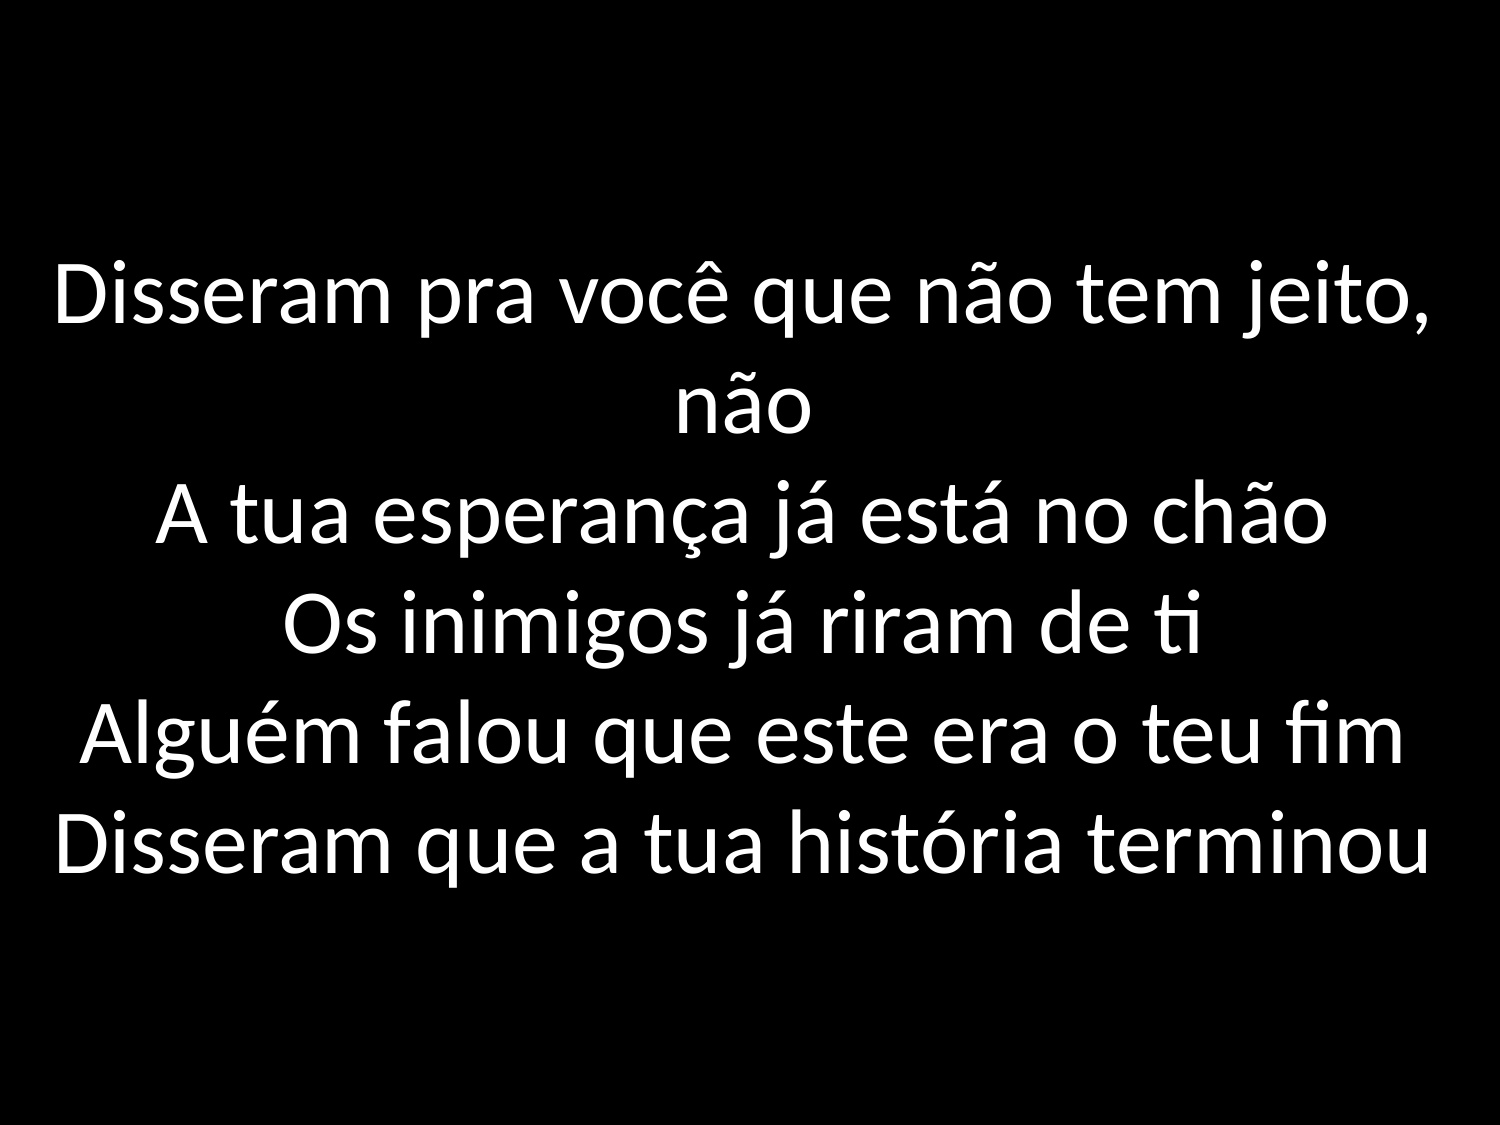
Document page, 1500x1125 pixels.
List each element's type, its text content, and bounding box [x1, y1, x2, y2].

title Disseram pra você que não tem jeito, não A tua esperança já está no chão Os inimigos já riram de ti Alguém falou que este era o teu fim Disseram que a tua história terminou [35, 45, 1454, 1079]
